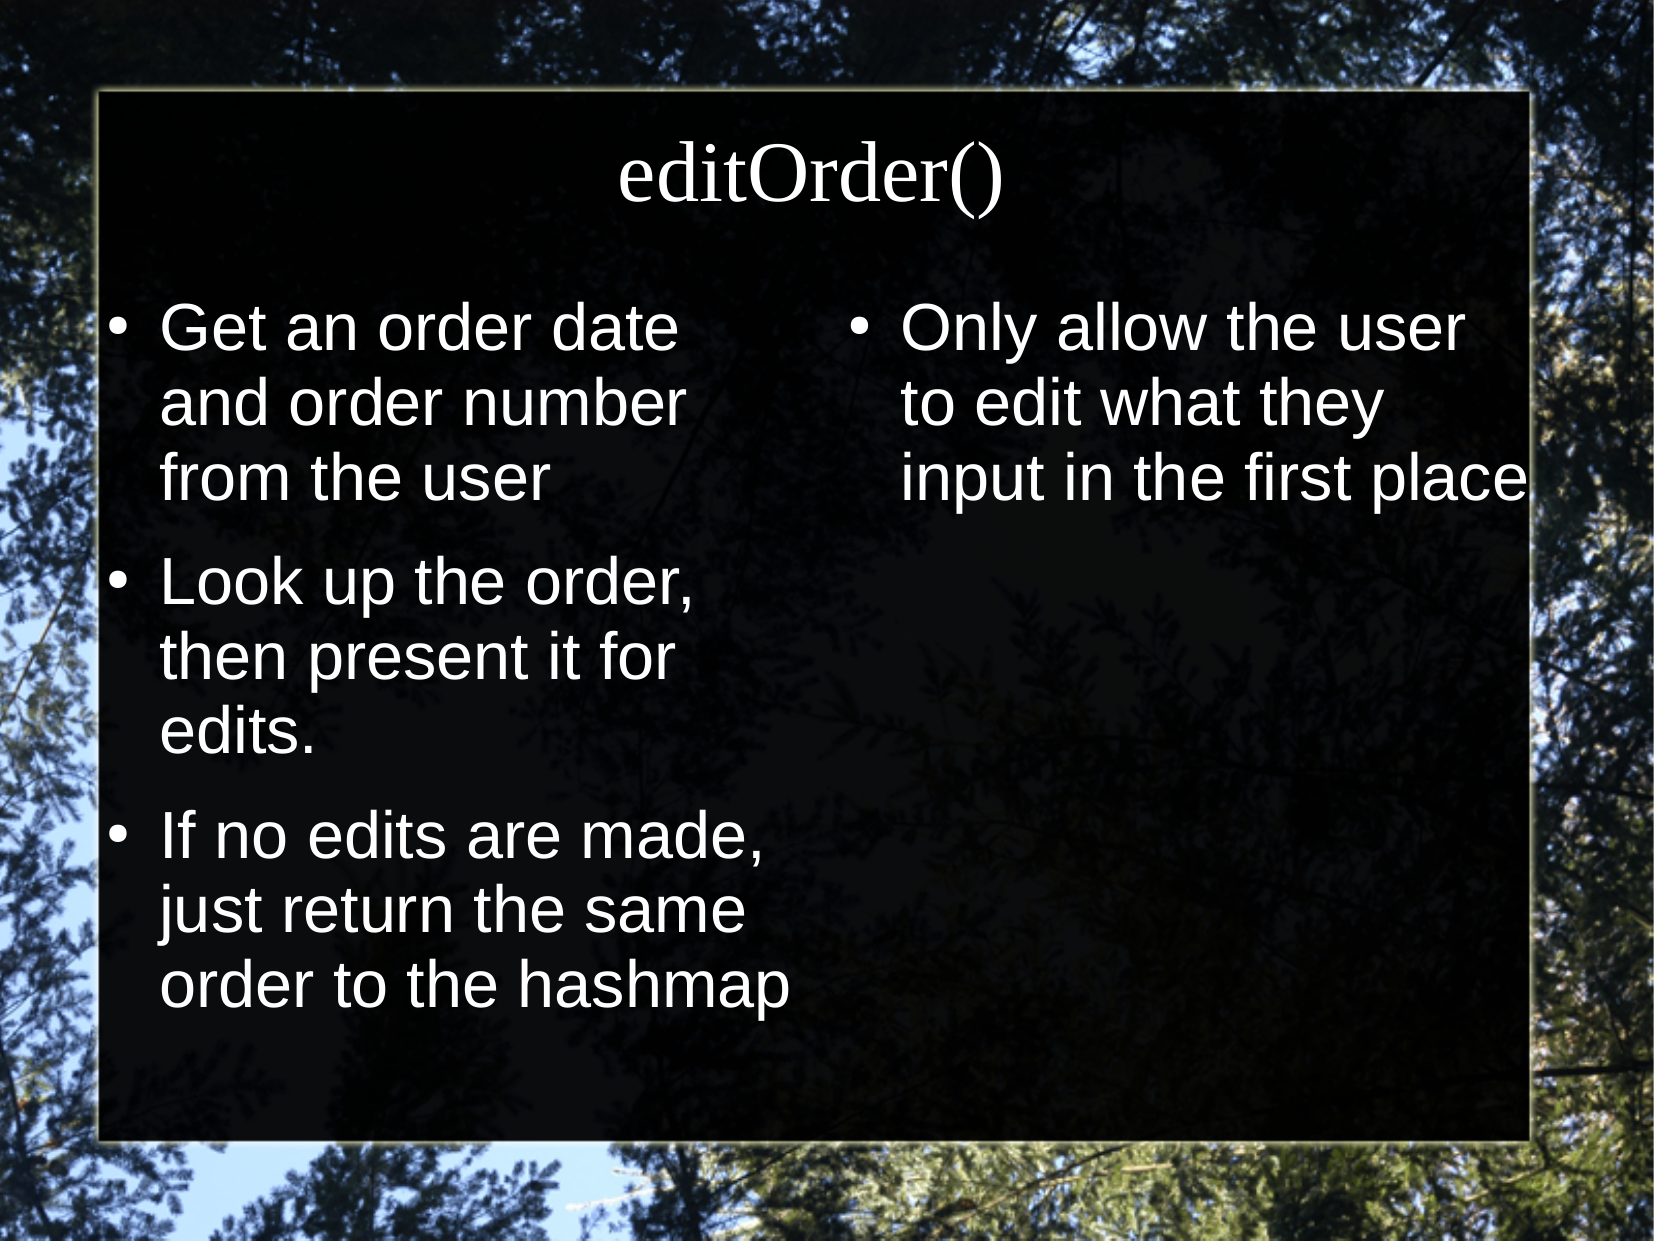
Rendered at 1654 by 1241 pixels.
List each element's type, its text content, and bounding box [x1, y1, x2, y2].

list Get an order date and order number from the user Look up the order, then present it for edits. If no edits are made, just return the same order to the hashmap [88, 290, 795, 1123]
title editOrder() [88, 88, 1536, 257]
list Only allow the user to edit what they input in the first place [829, 290, 1536, 1123]
picture [0, 0, 1654, 1241]
